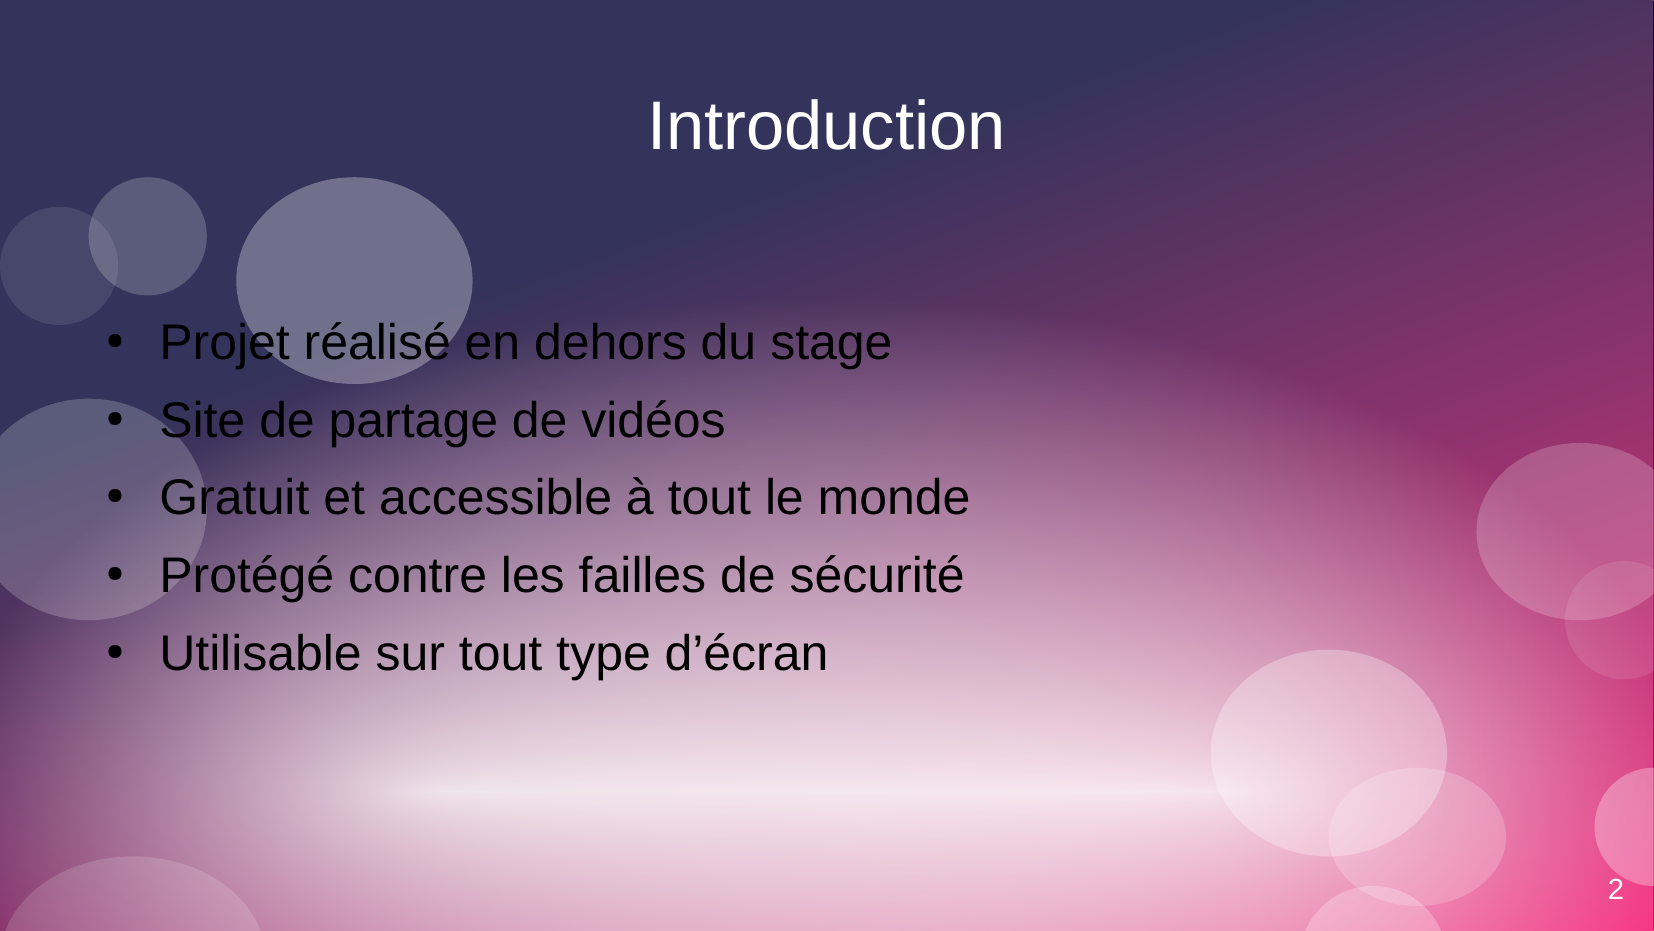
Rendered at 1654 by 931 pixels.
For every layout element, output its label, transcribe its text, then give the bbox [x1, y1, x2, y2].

title Introduction [88, 44, 1565, 207]
list Projet réalisé en dehors du stage Site de partage de vidéos Gratuit et accessible à tout le monde Protégé contre les failles de sécurité Utilisable sur tout type d’écran [88, 236, 1565, 827]
